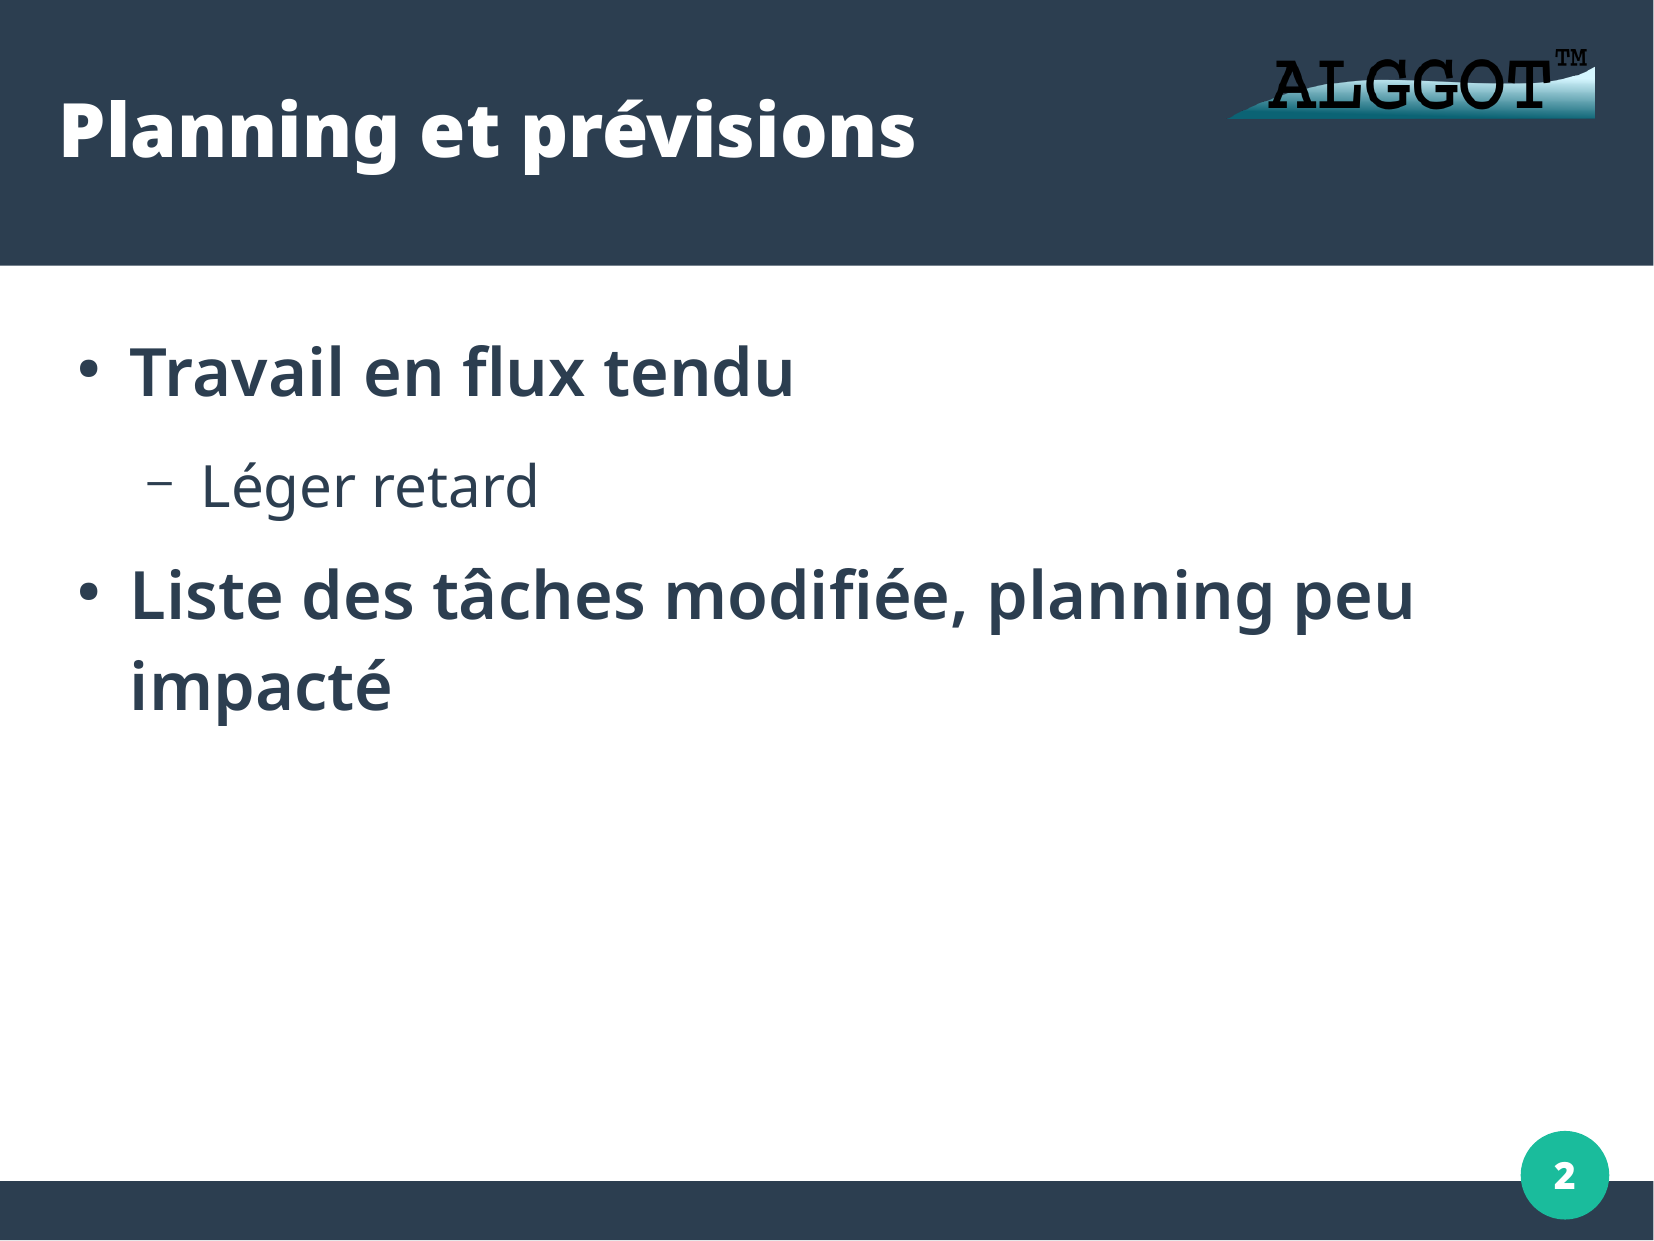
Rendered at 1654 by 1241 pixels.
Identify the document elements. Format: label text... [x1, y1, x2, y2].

title Planning et prévisions [59, 49, 1595, 207]
list Travail en flux tendu Léger retard Liste des tâches modifiée, planning peu impacté [59, 324, 1595, 1152]
